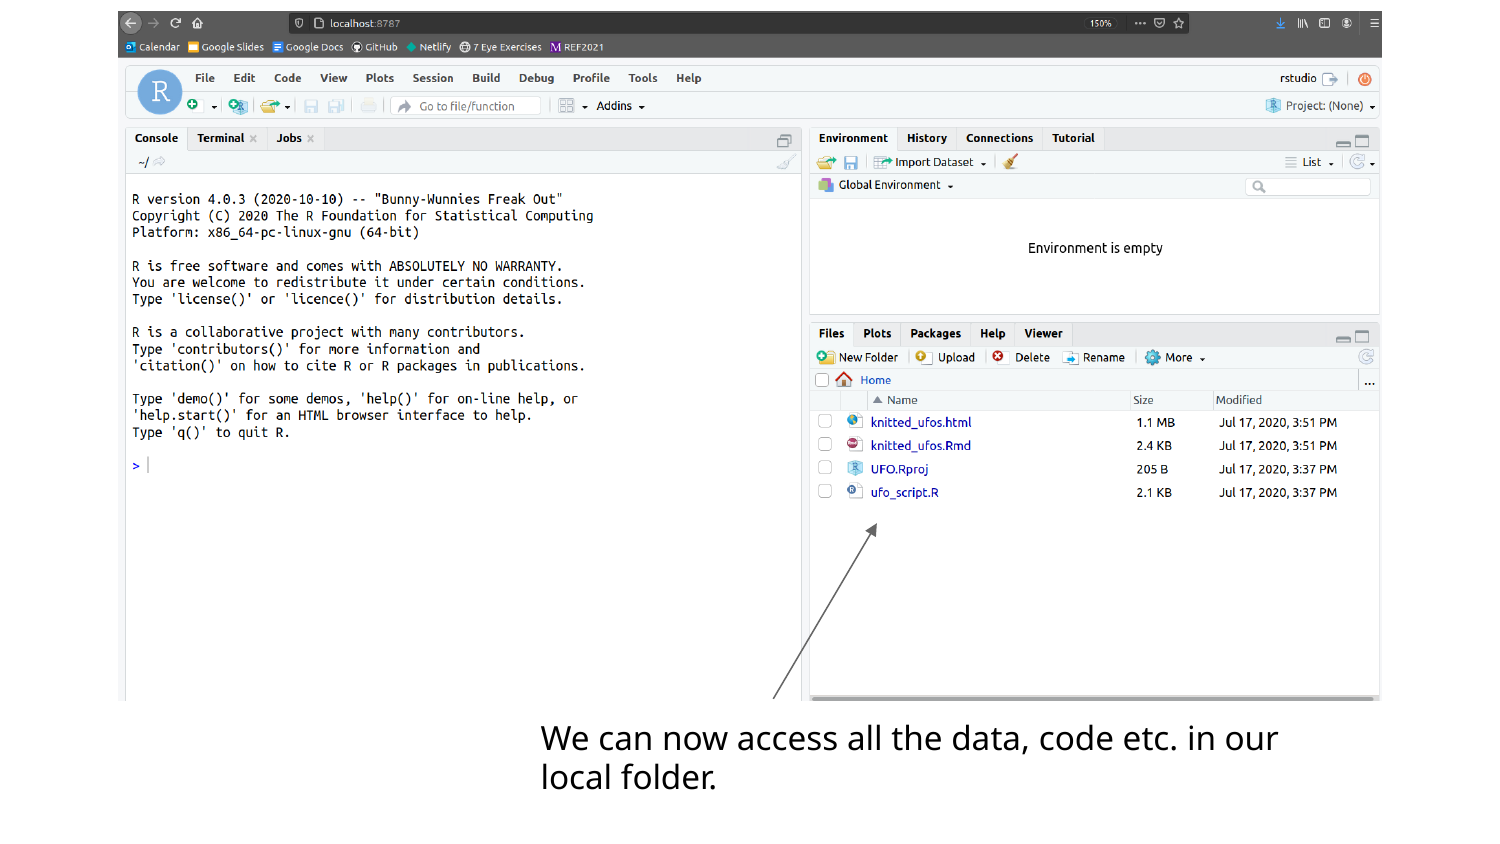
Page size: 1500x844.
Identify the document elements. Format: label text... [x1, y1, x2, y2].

text_box We can now access all the data, code etc. in our local folder. [525, 701, 1370, 818]
picture [118, 11, 1382, 701]
